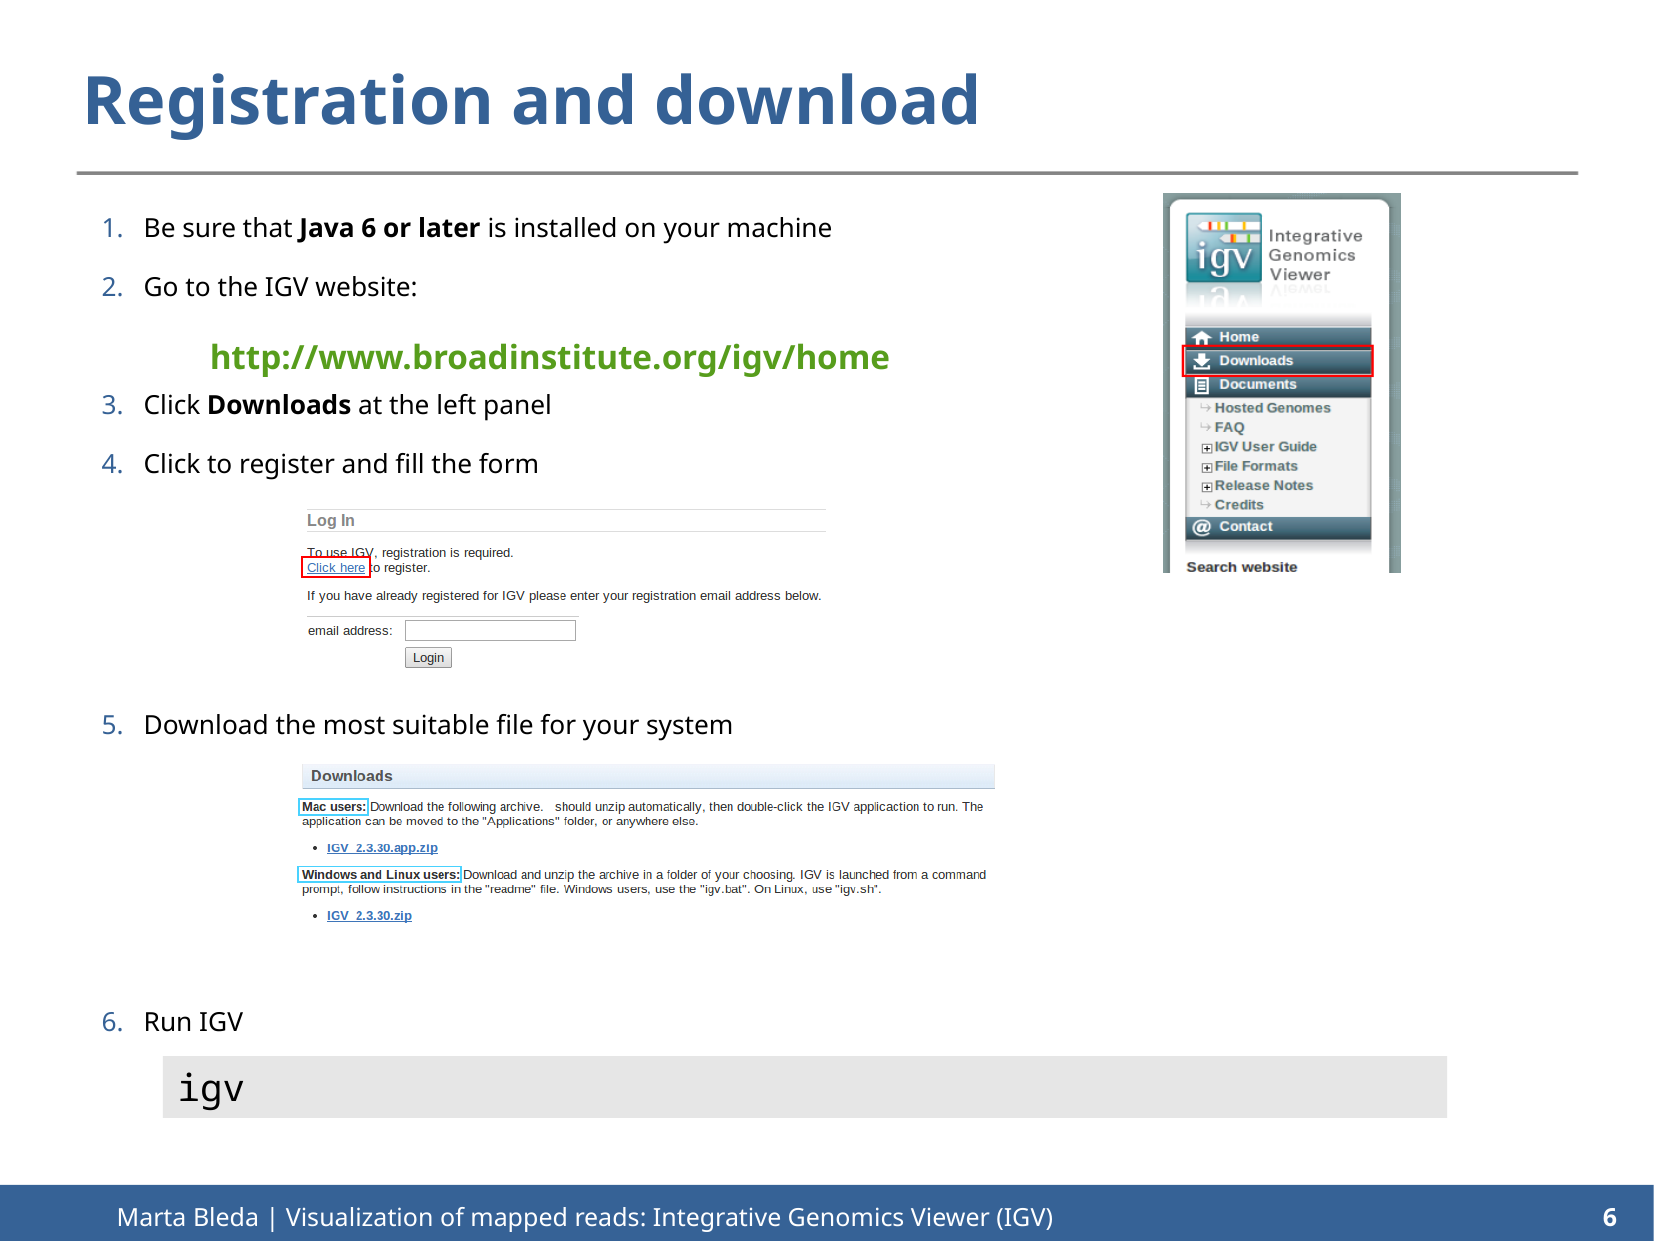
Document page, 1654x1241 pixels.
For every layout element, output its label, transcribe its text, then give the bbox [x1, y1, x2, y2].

picture [74, 170, 1580, 175]
text_box igv [162, 1056, 1448, 1118]
picture [298, 503, 826, 678]
picture [297, 758, 999, 931]
title Registration and download [82, 49, 1571, 148]
list Be sure that Java 6 or later is installed on your machine Go to the IGV website: Click Downloads at the left panel Click to register and fill the form Download the most suitable file for your system Run IGV [87, 210, 1548, 1047]
picture [1163, 193, 1401, 573]
